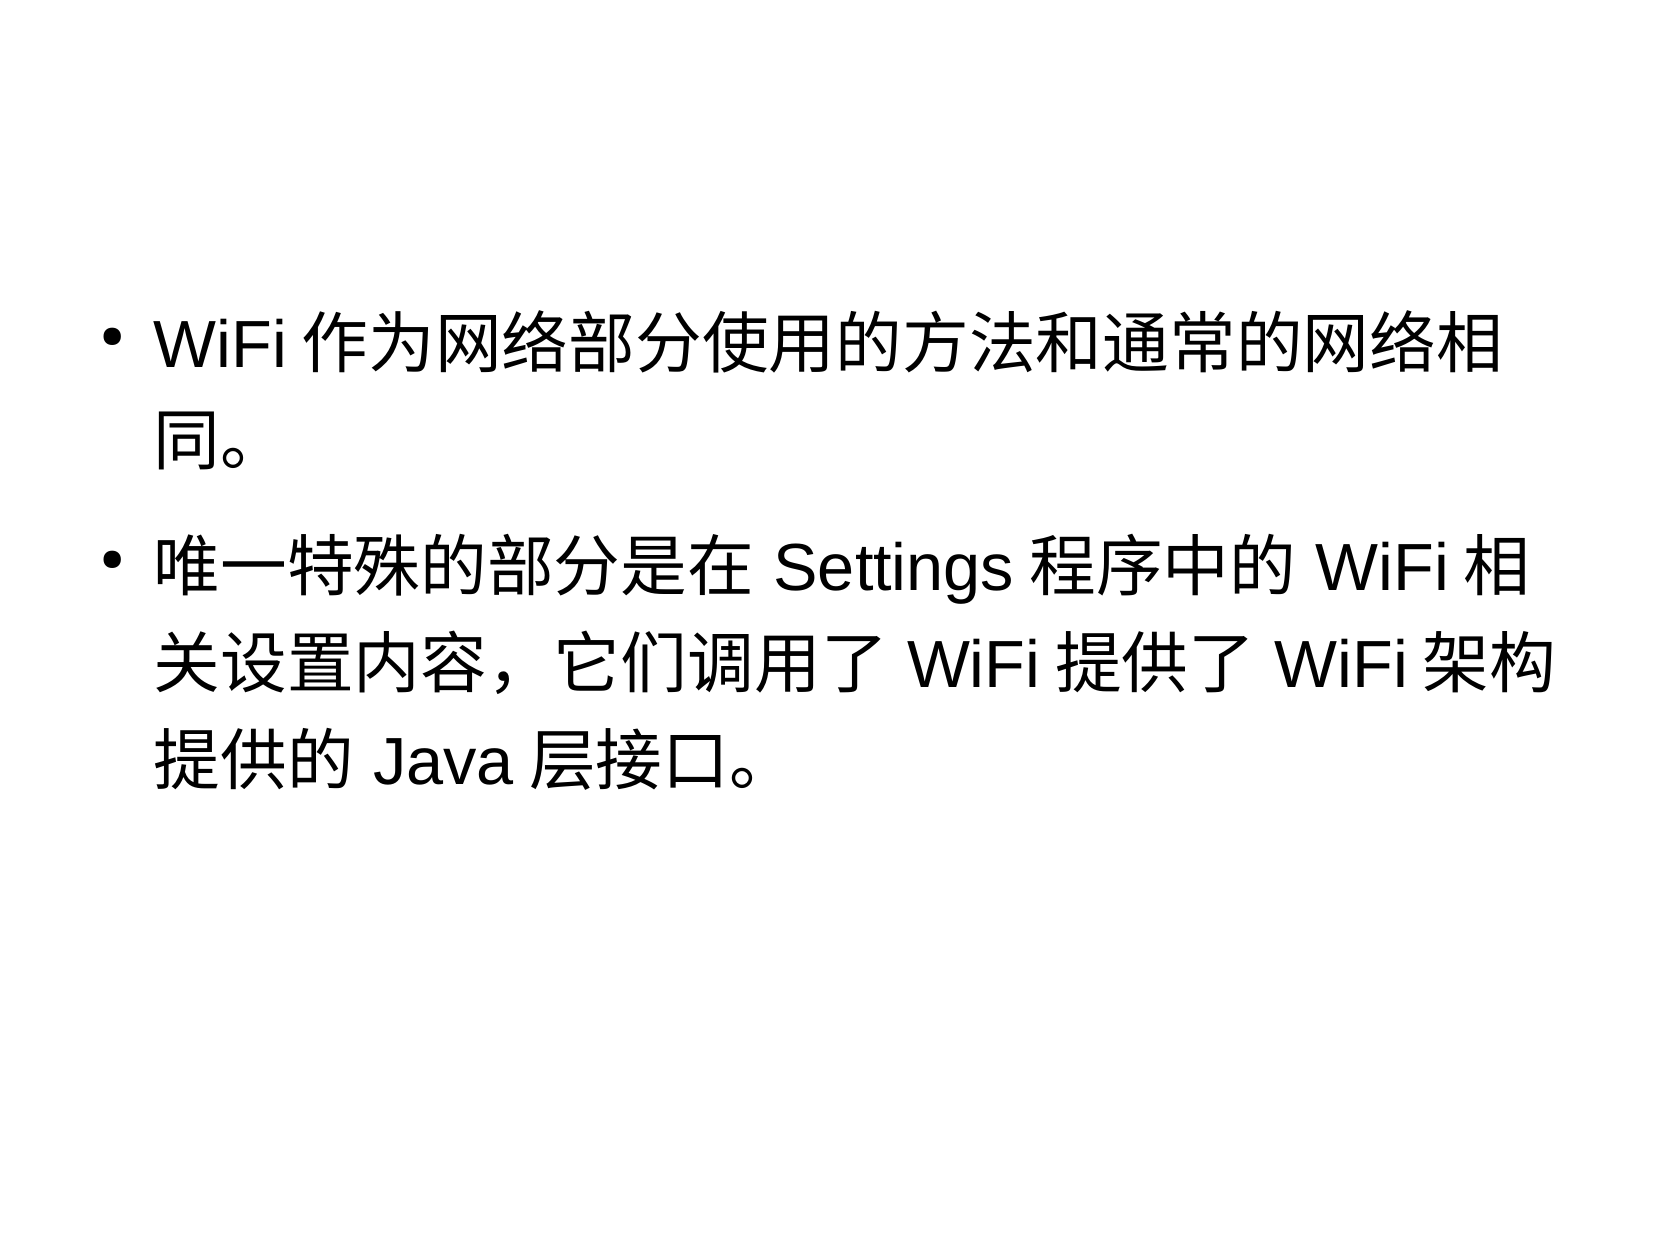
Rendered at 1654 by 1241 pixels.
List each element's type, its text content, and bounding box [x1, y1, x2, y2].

list WiFi作为网络部分使用的方法和通常的网络相同。 唯一特殊的部分是在Settings程序中的WiFi相关设置内容，它们调用了WiFi提供了WiFi架构提供的Java层接口。 [82, 290, 1571, 1010]
